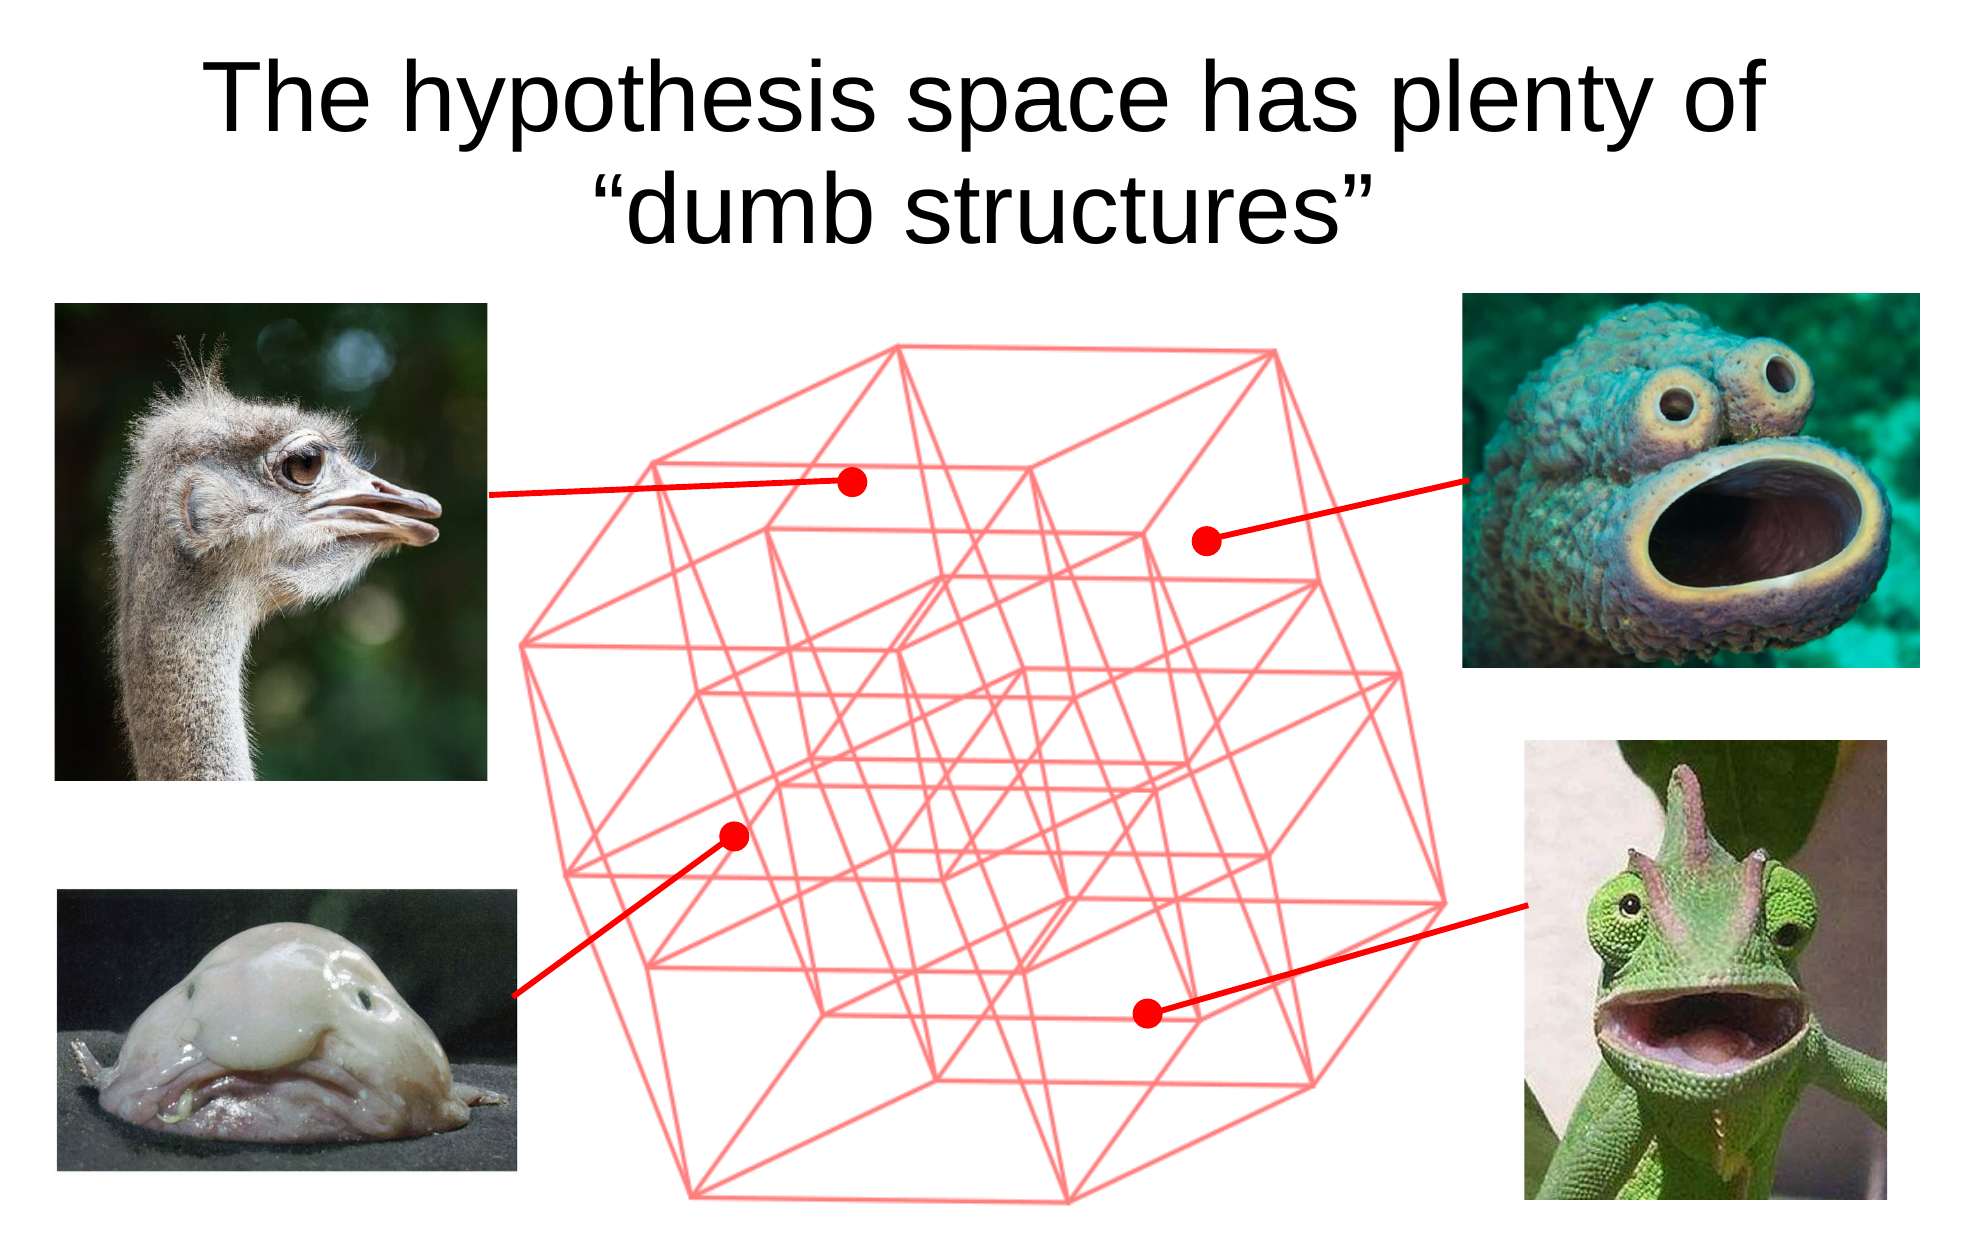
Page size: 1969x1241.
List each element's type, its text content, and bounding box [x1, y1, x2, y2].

title The hypothesis space has plenty of “dumb structures” [98, 41, 1870, 265]
picture [1462, 293, 1921, 668]
picture [1524, 740, 1888, 1200]
text_box [719, 821, 750, 852]
picture [34, 867, 541, 1208]
text_box [837, 467, 868, 498]
text_box [1132, 998, 1163, 1029]
text_box [1191, 526, 1222, 557]
picture [54, 303, 488, 781]
